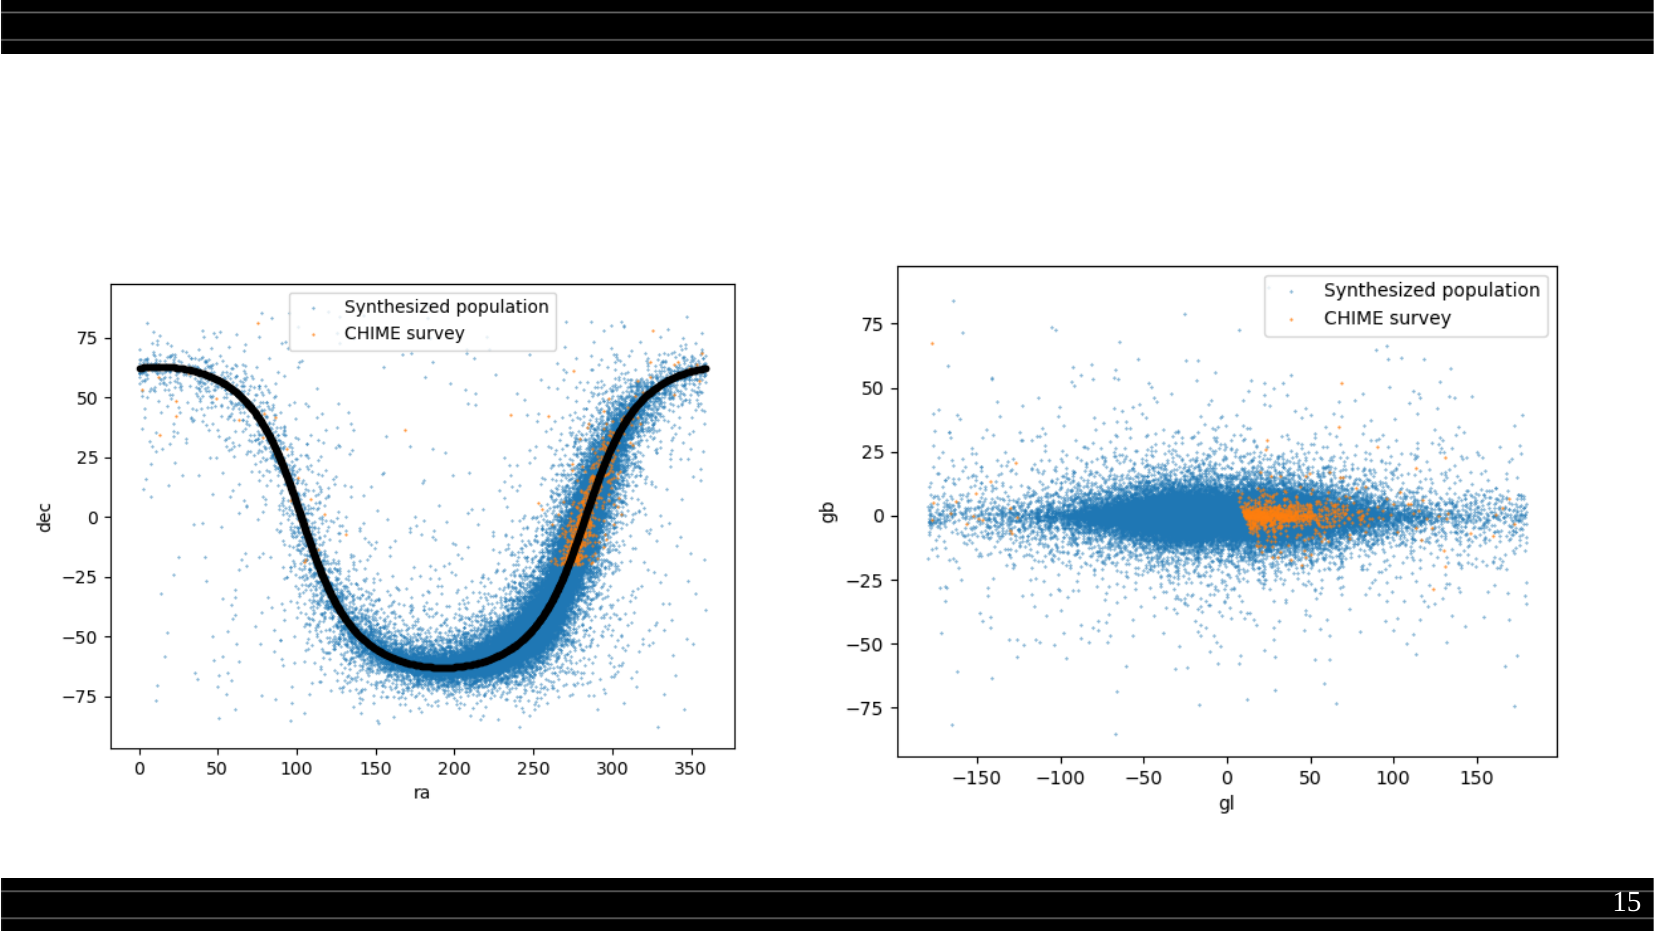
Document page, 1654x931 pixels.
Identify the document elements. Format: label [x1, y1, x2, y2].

picture [10, 189, 1642, 827]
picture [1, 0, 1654, 54]
picture [1, 878, 1654, 931]
